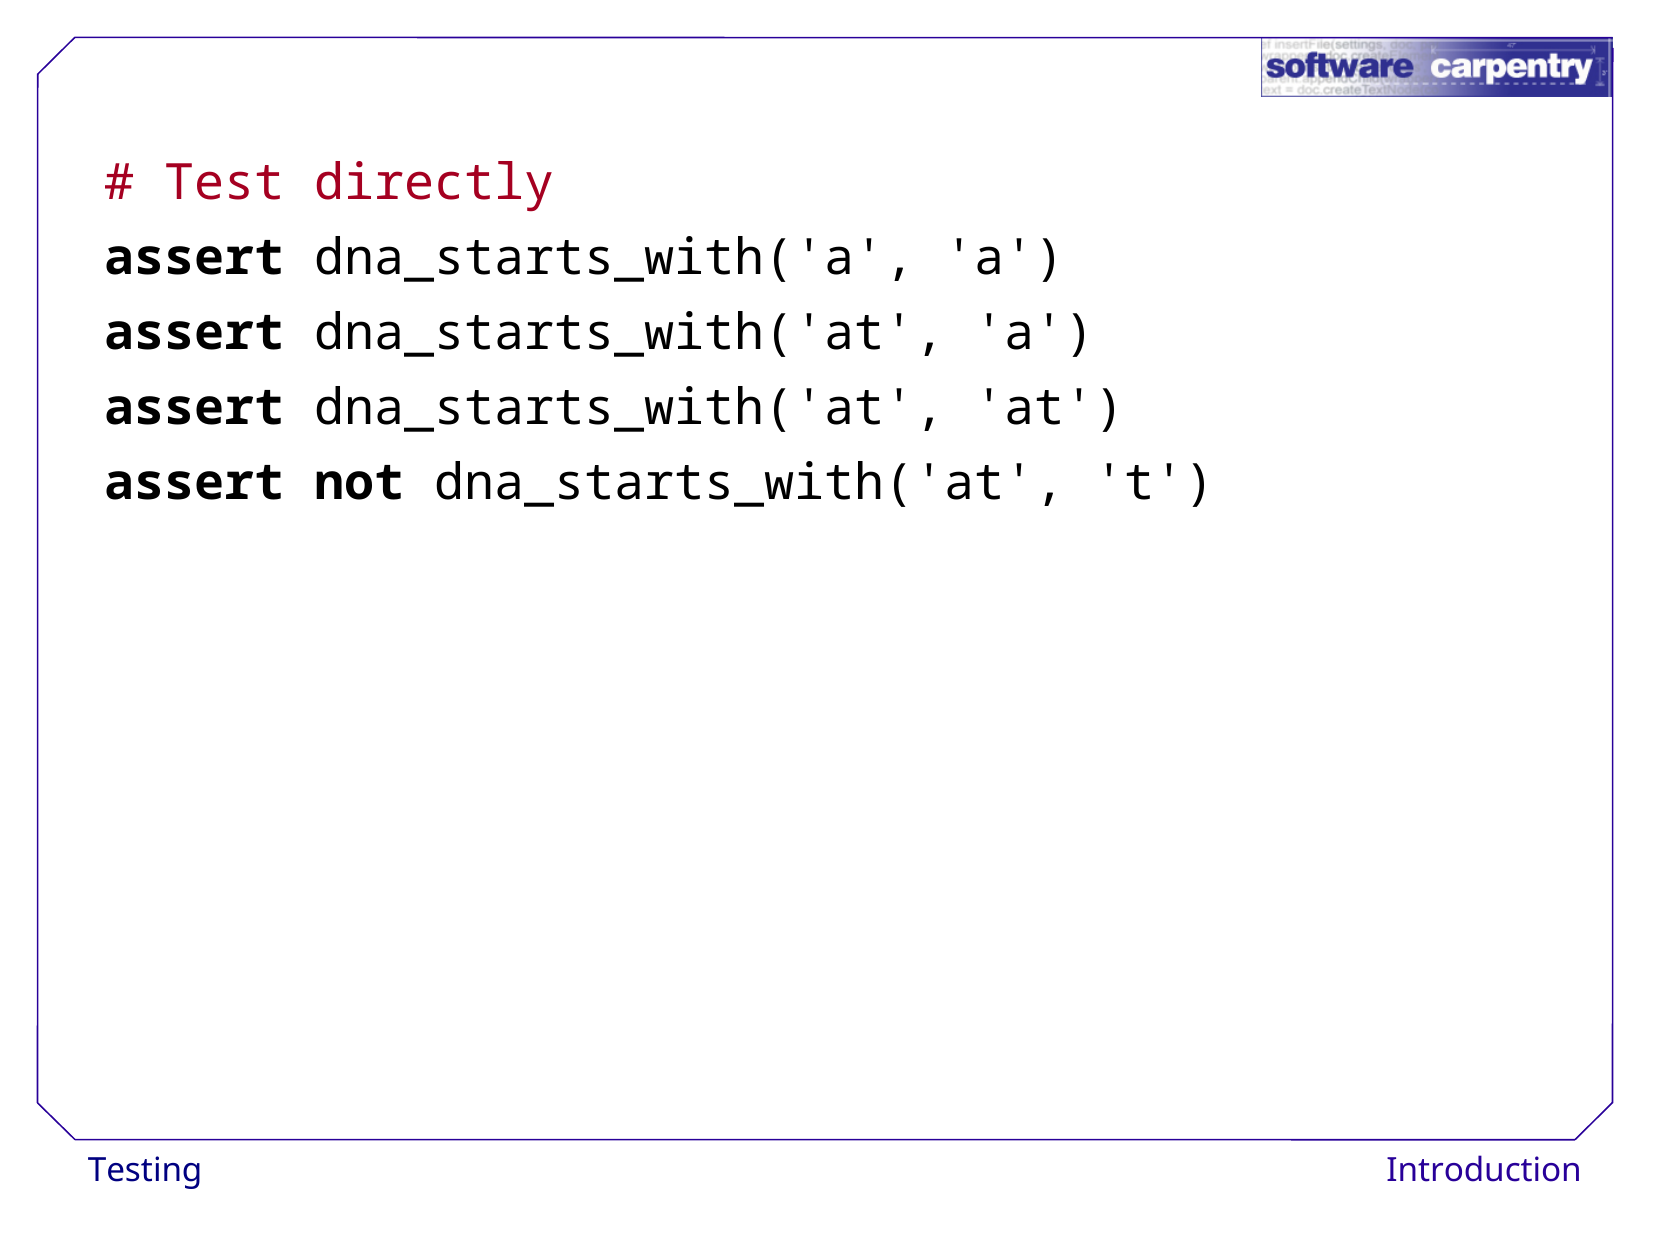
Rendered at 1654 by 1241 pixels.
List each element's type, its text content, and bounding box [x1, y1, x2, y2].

picture [1261, 39, 1613, 97]
text_box # Test directly assert dna_starts_with('a', 'a') assert dna_starts_with('at', 'a') assert dna_starts_with('at', 'at') assert not dna_starts_with('at', 't') [89, 126, 1512, 554]
